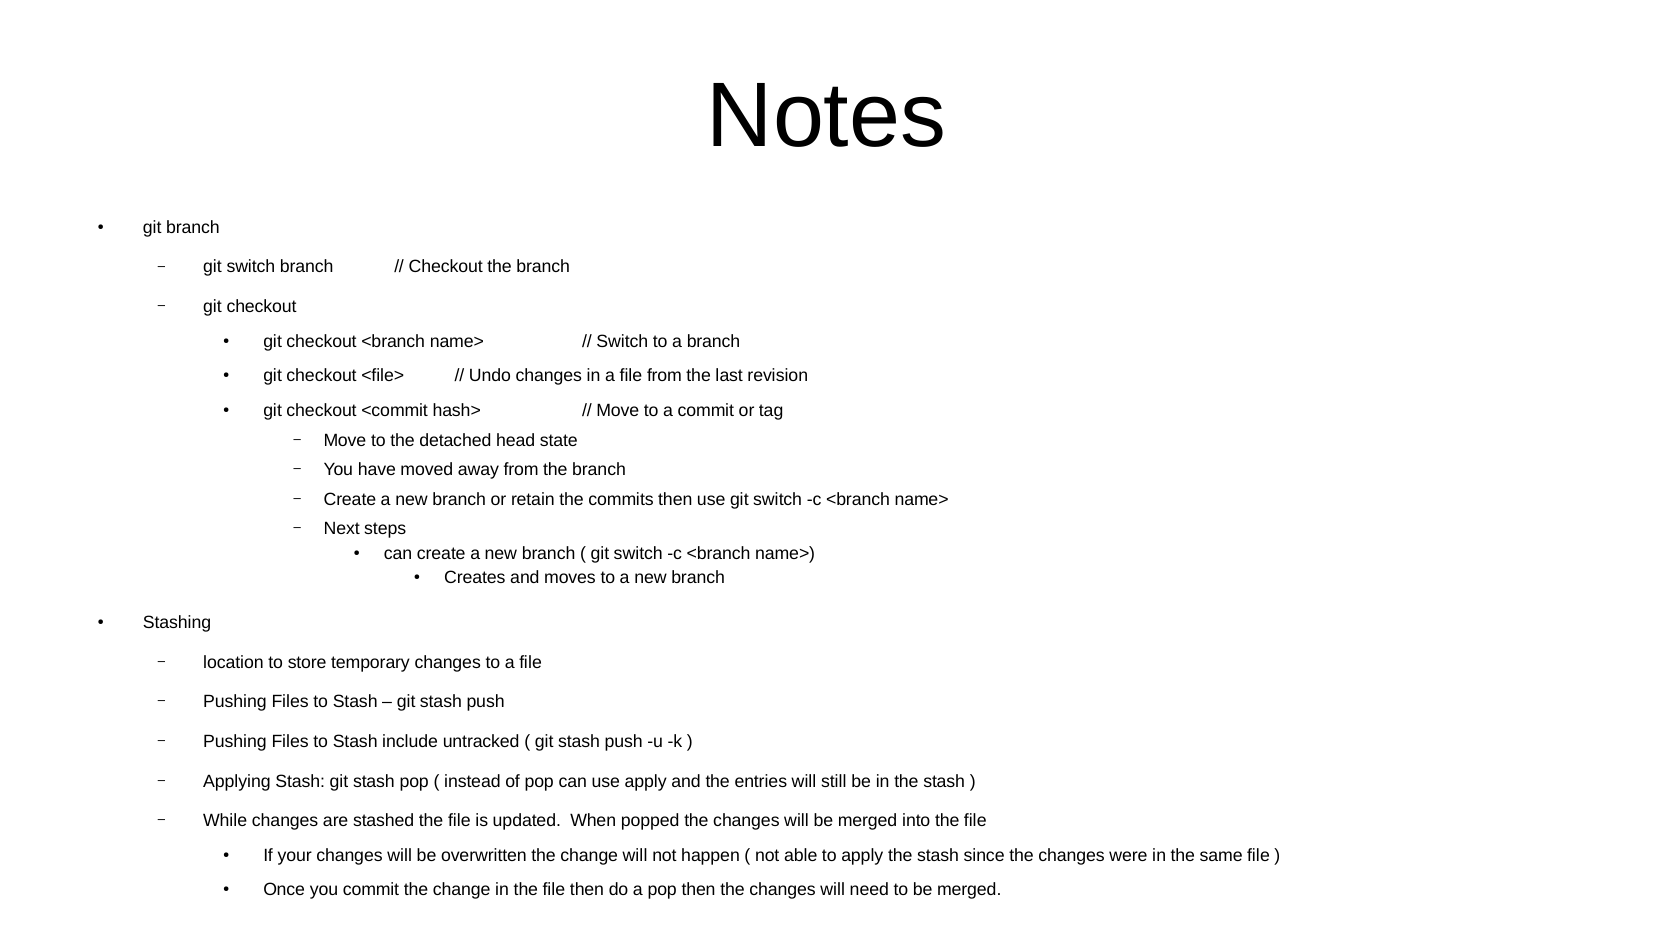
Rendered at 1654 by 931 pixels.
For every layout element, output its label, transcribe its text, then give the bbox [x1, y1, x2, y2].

title Notes [82, 37, 1571, 193]
list git branch git switch branch // Checkout the branch git checkout git checkout <branch name> // Switch to a branch git checkout <file> // Undo changes in a file from the last revision git checkout <commit hash> // Move to a commit or tag Move to the detached head state You have moved away from the branch Create a new branch or retain the commits then use git switch -c <branch name> Next steps can create a new branch ( git switch -c <branch name>) Creates and moves to a new branch Stashing location to store temporary changes to a file Pushing Files to Stash – git stash push Pushing Files to Stash include untracked ( git stash push -u -k ) Applying Stash: git stash pop ( instead of pop can use apply and the entries will still be in the stash ) While changes are stashed the file is updated. When popped the changes will be merged into the file If your changes will be overwritten the change will not happen ( not able to apply the stash since the changes were in the same file ) Once you commit the change in the file then do a pop then the changes will need to be merged. [82, 217, 1613, 901]
